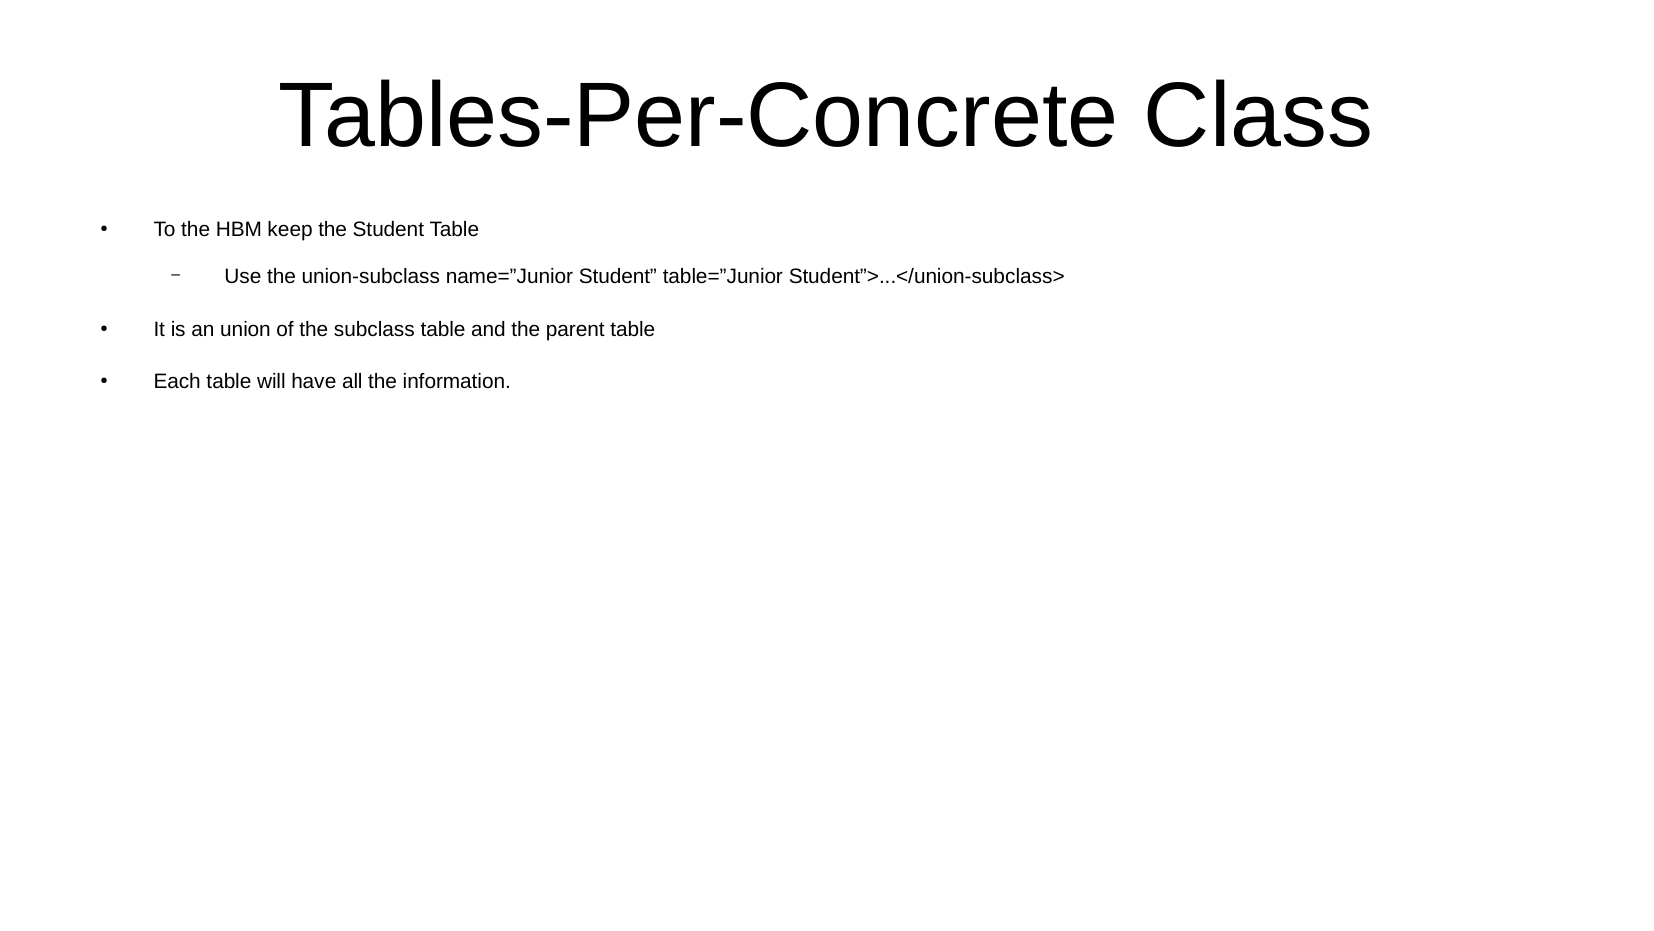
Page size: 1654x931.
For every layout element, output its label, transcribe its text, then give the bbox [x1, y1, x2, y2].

title Tables-Per-Concrete Class [82, 37, 1571, 193]
list To the HBM keep the Student Table Use the union-subclass name=”Junior Student” table=”Junior Student”>...</union-subclass> It is an union of the subclass table and the parent table Each table will have all the information. [82, 217, 1571, 758]
